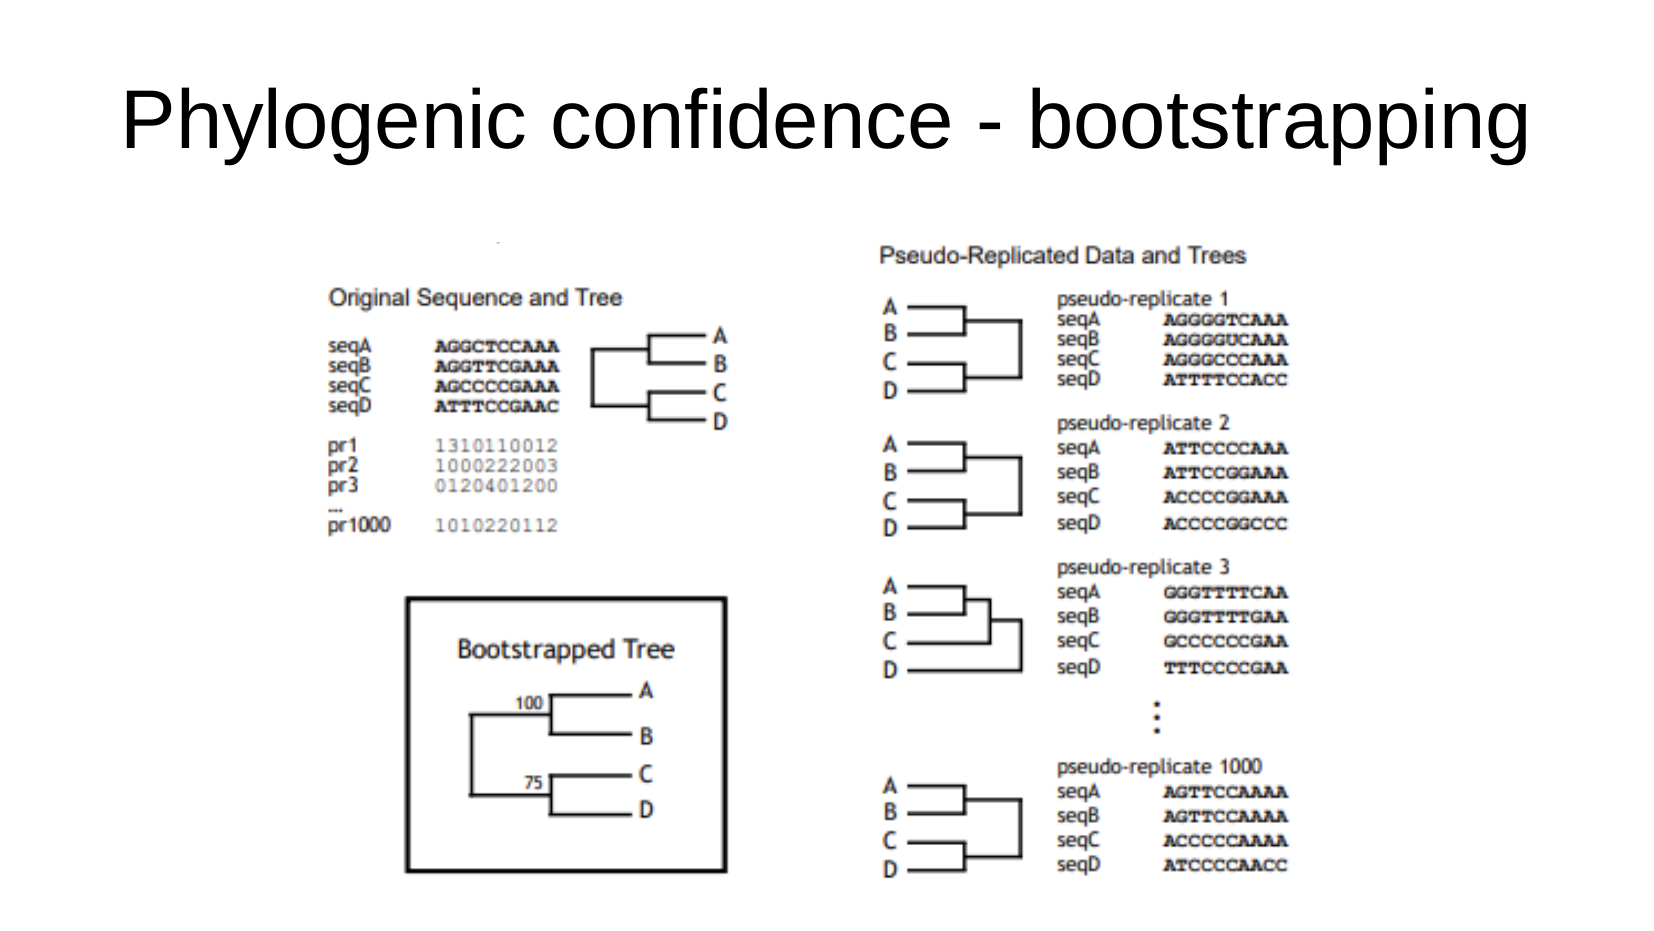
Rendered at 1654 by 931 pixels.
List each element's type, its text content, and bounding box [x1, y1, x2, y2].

title Phylogenic confidence - bootstrapping [82, 37, 1571, 193]
picture [296, 242, 1358, 896]
